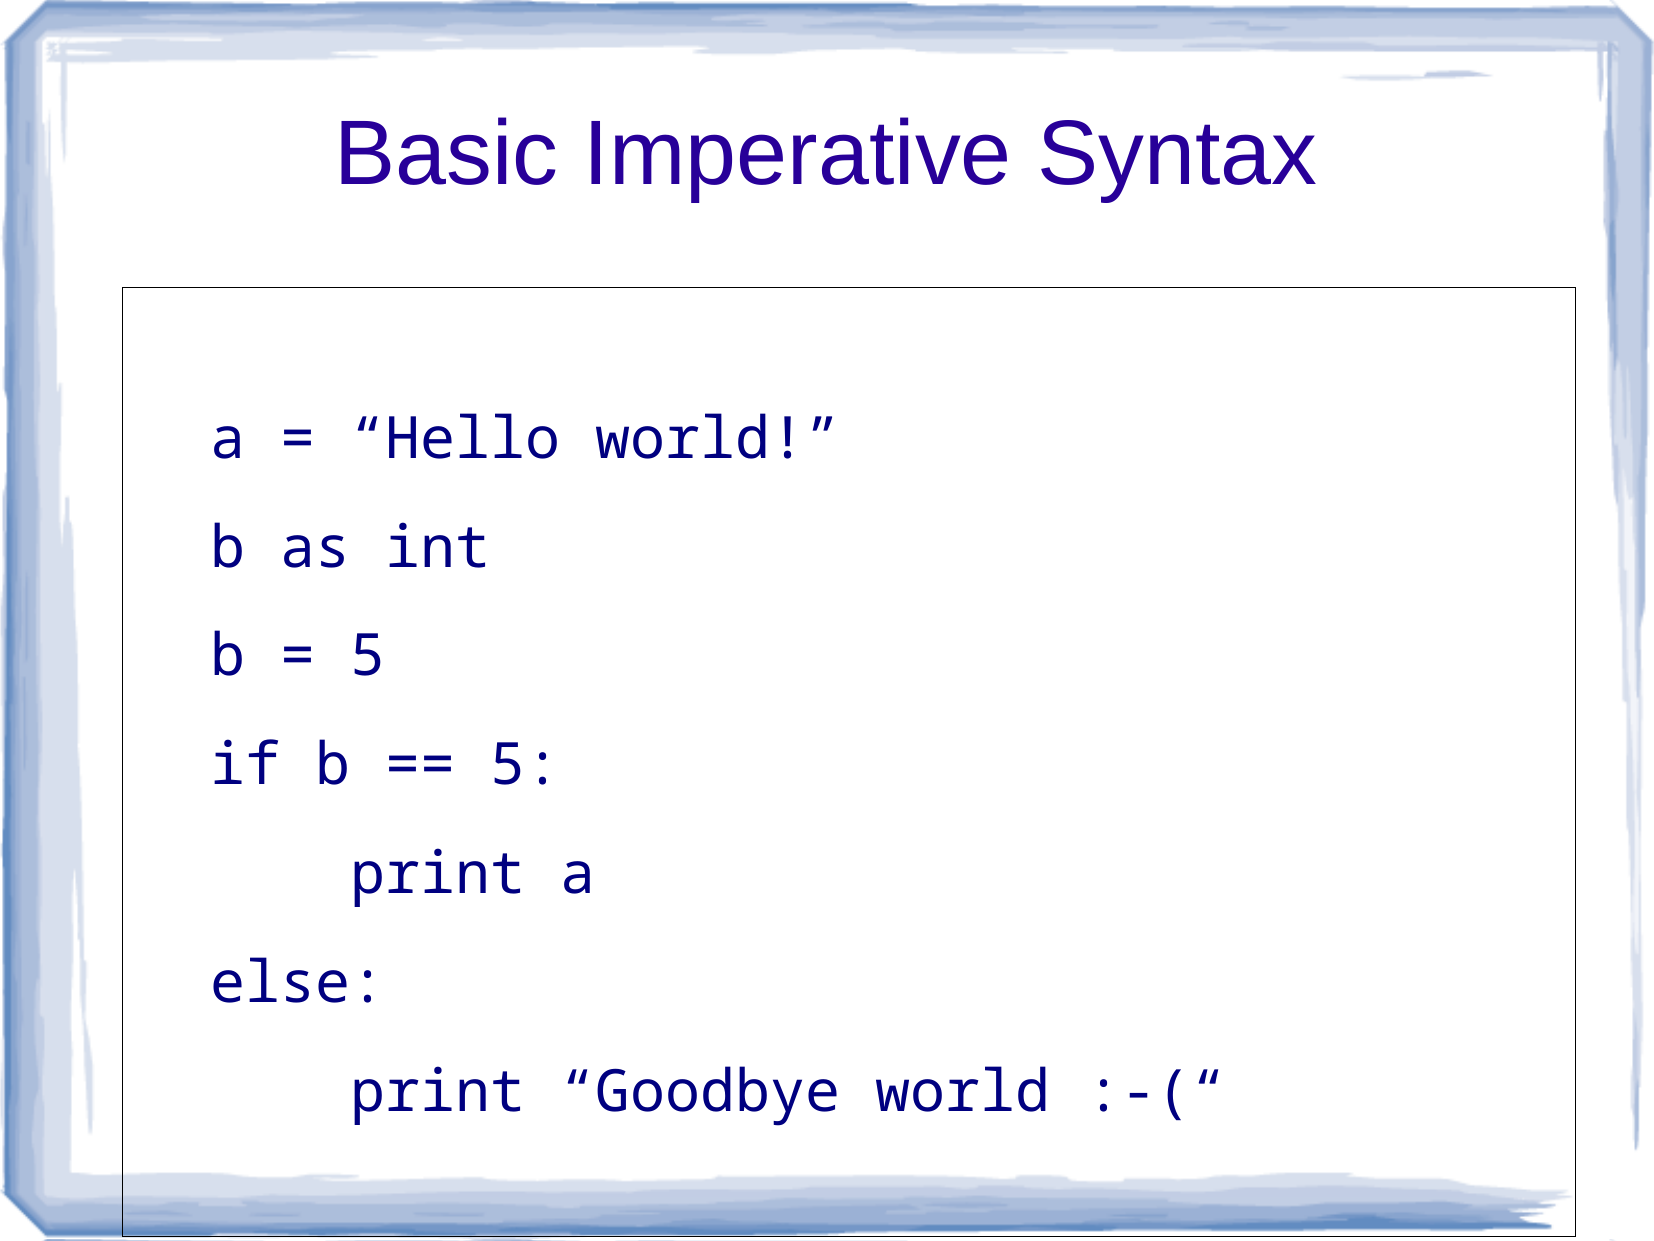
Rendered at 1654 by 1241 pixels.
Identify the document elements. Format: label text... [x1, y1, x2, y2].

title Basic Imperative Syntax [82, 49, 1571, 257]
list a = “Hello world!” b as int b = 5 if b == 5: print a else: print “Goodbye world :-(“ [122, 287, 1576, 1126]
picture [0, 0, 1654, 1241]
